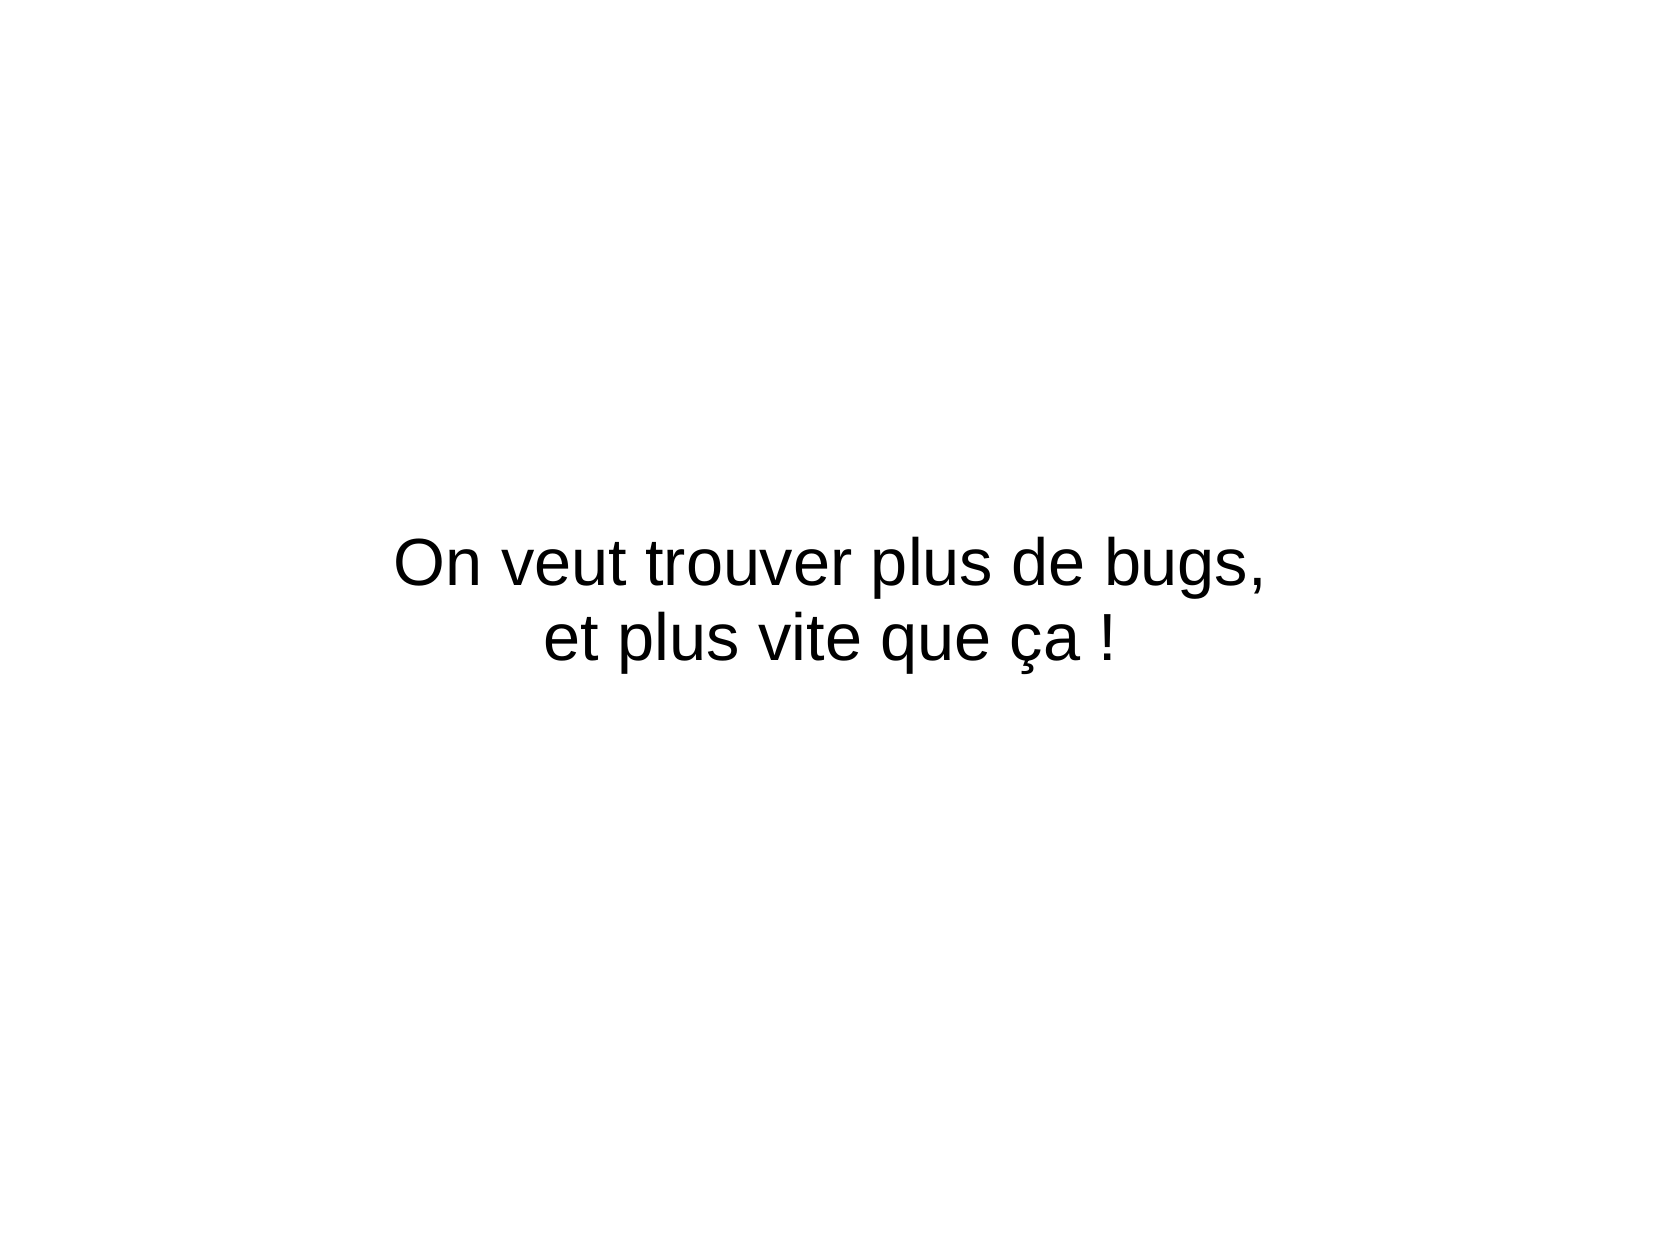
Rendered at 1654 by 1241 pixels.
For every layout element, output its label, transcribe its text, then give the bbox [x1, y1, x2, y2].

subtitle On veut trouver plus de bugs, et plus vite que ça ! [86, 120, 1576, 1080]
